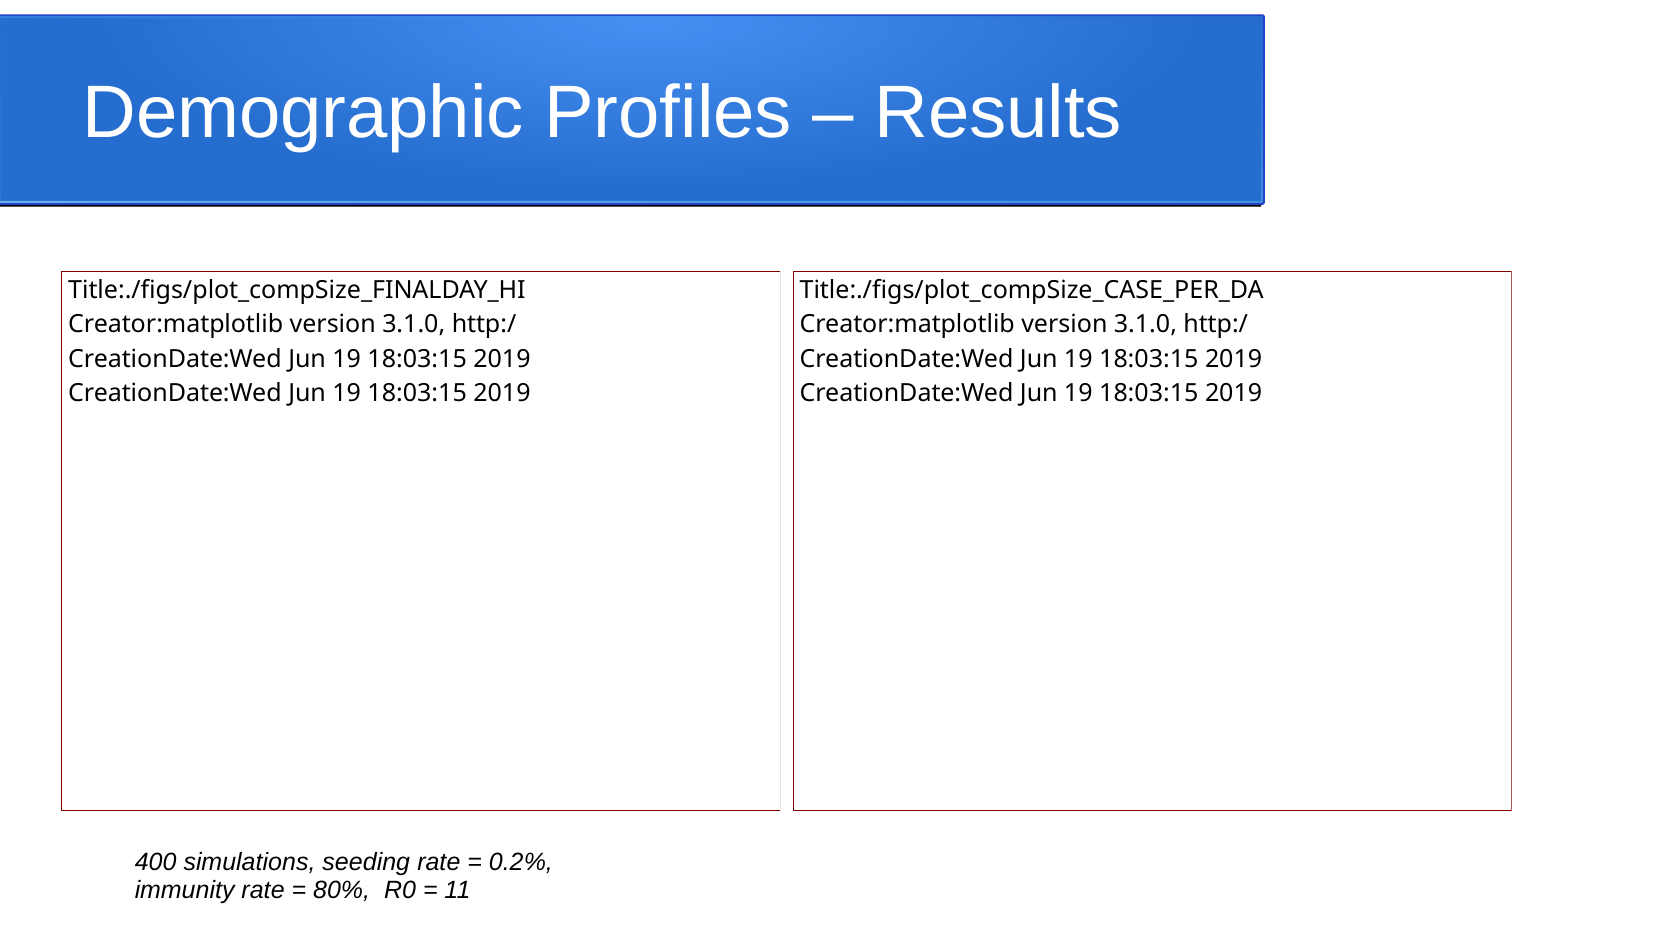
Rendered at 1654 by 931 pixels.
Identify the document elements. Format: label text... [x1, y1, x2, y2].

title Demographic Profiles – Results [82, 35, 1235, 189]
picture [791, 270, 1512, 811]
picture [60, 270, 781, 811]
text_box 400 simulations, seeding rate = 0.2%, immunity rate = 80%, R0 = 11 [120, 840, 676, 911]
